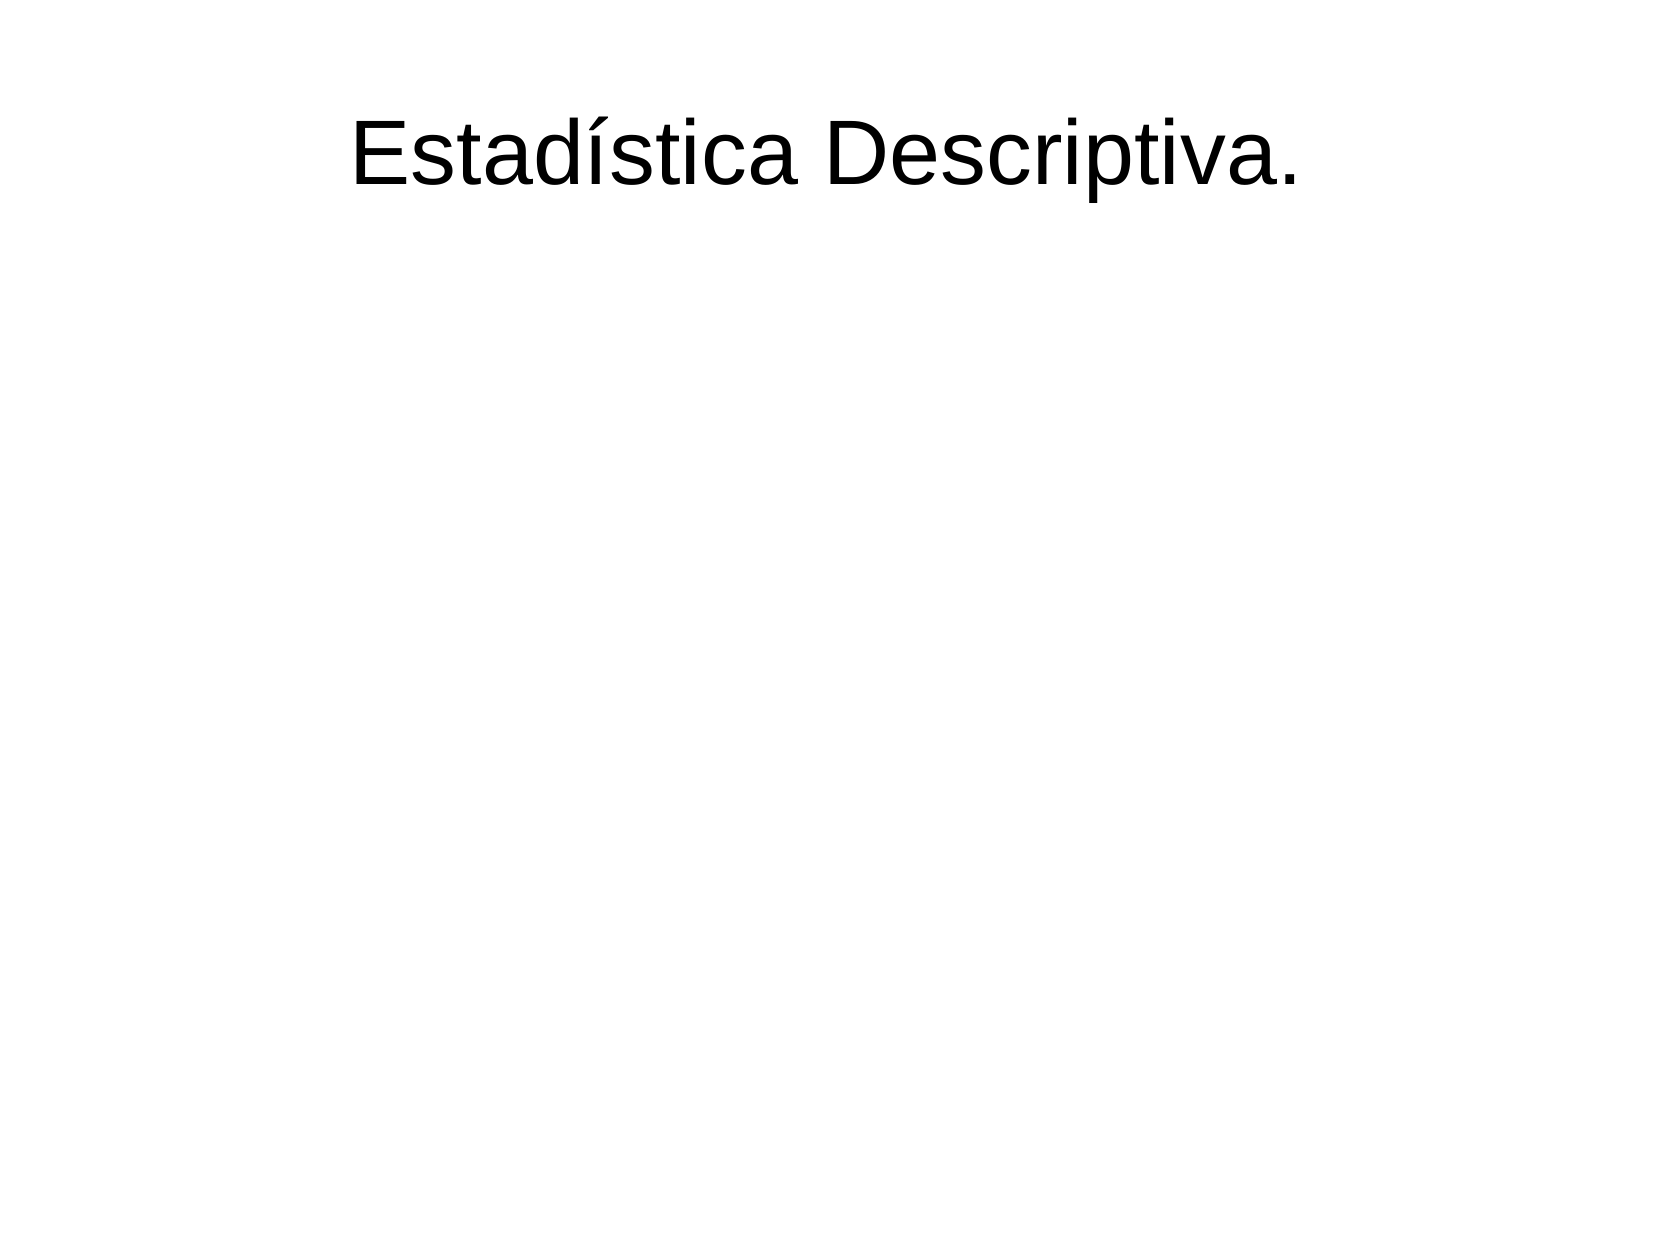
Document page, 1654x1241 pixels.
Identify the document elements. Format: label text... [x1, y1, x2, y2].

title Estadística Descriptiva. [82, 49, 1571, 257]
